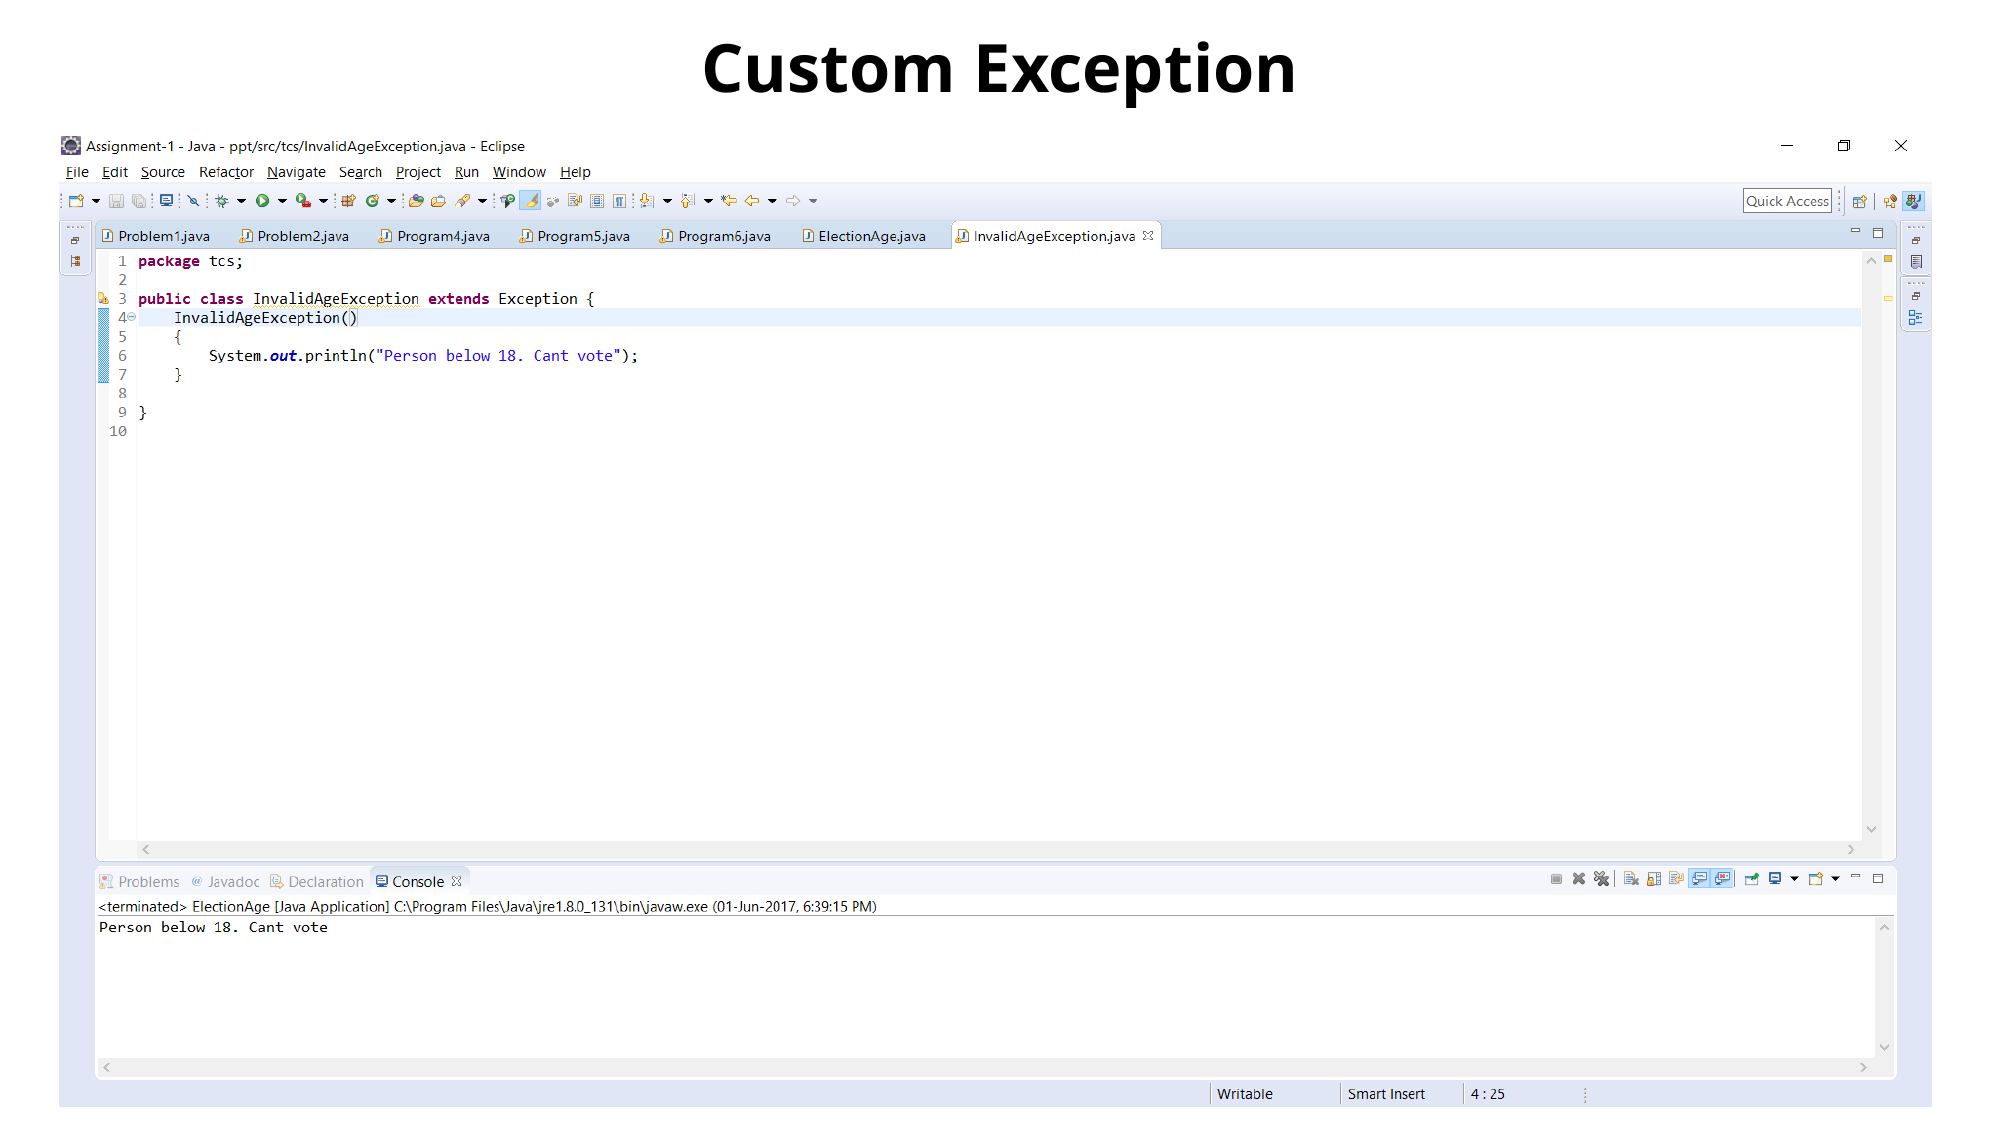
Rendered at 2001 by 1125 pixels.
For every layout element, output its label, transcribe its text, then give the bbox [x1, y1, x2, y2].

title Custom Exception [137, 27, 1863, 132]
picture [59, 132, 1932, 1107]
